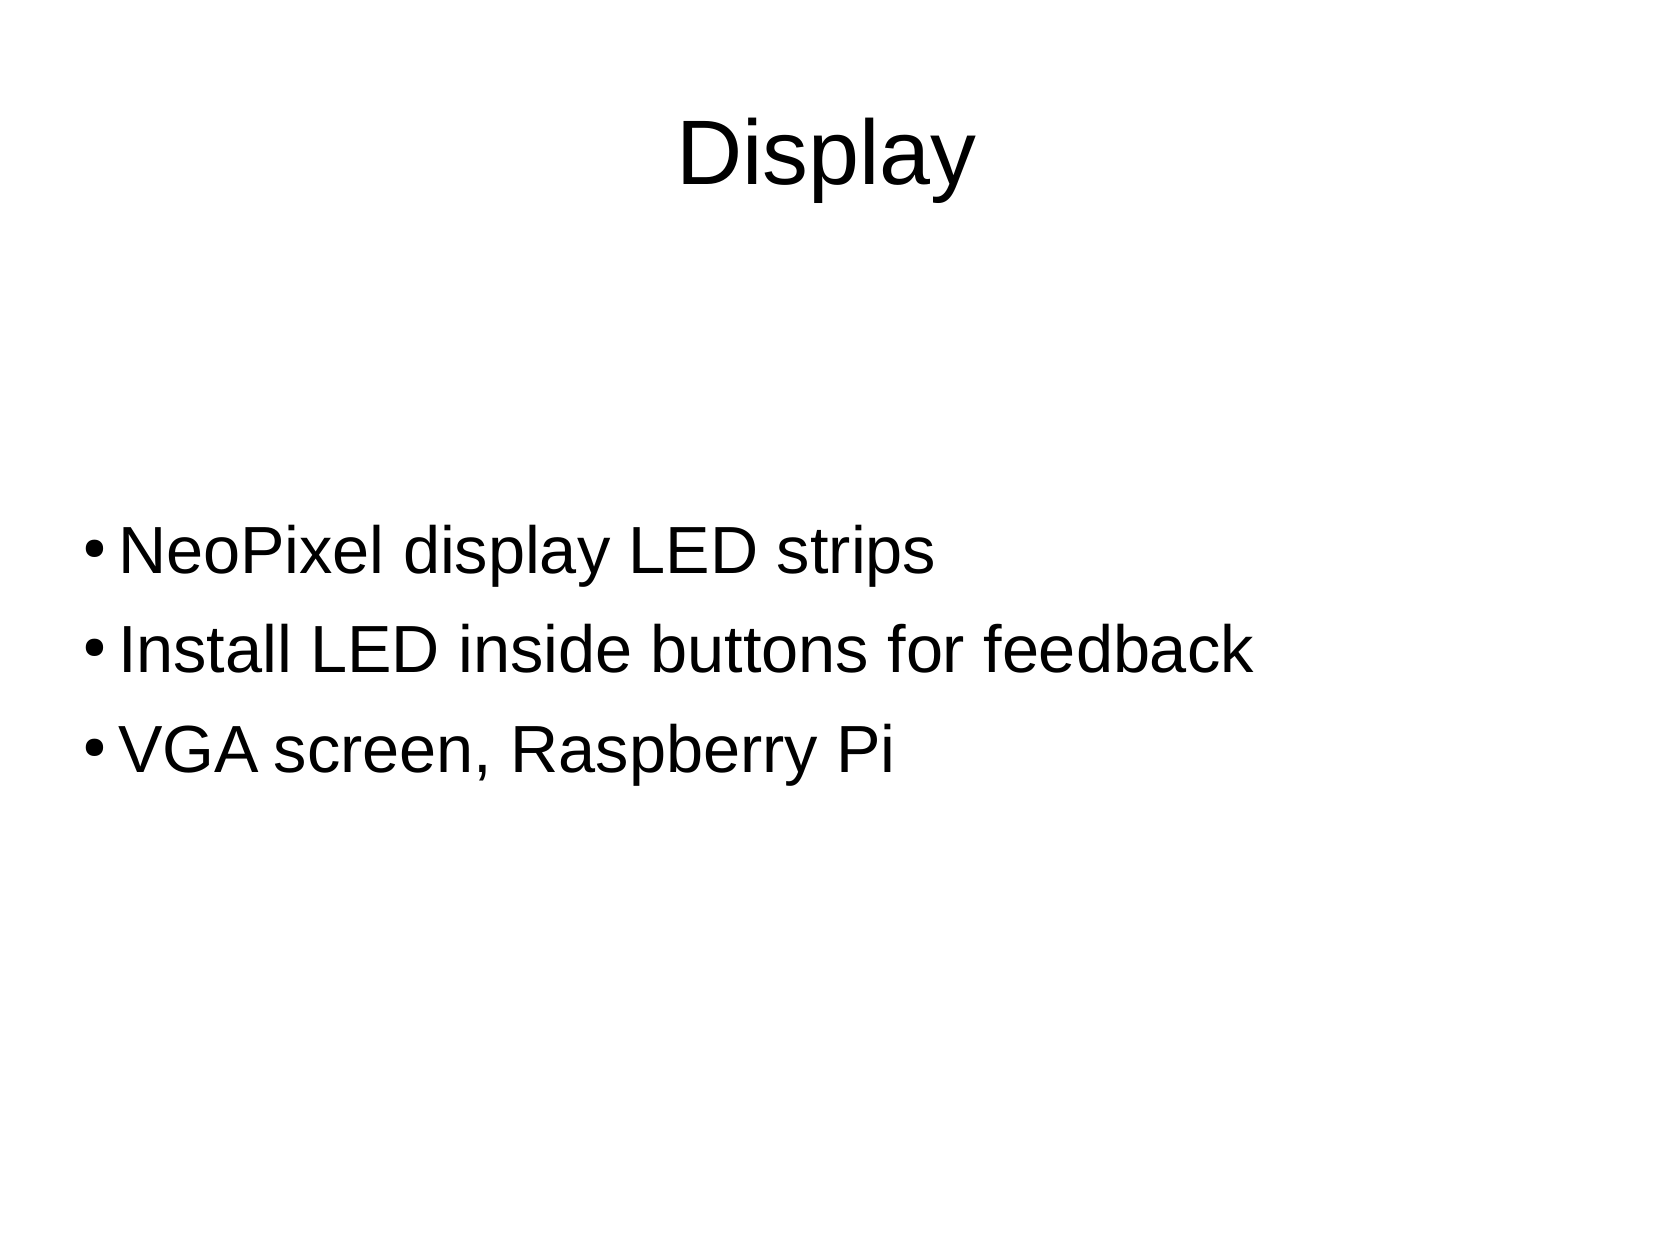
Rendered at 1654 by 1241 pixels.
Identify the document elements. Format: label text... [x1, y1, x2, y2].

title Display [82, 49, 1571, 257]
subtitle NeoPixel display LED strips Install LED inside buttons for feedback VGA screen, Raspberry Pi [82, 290, 1571, 1010]
